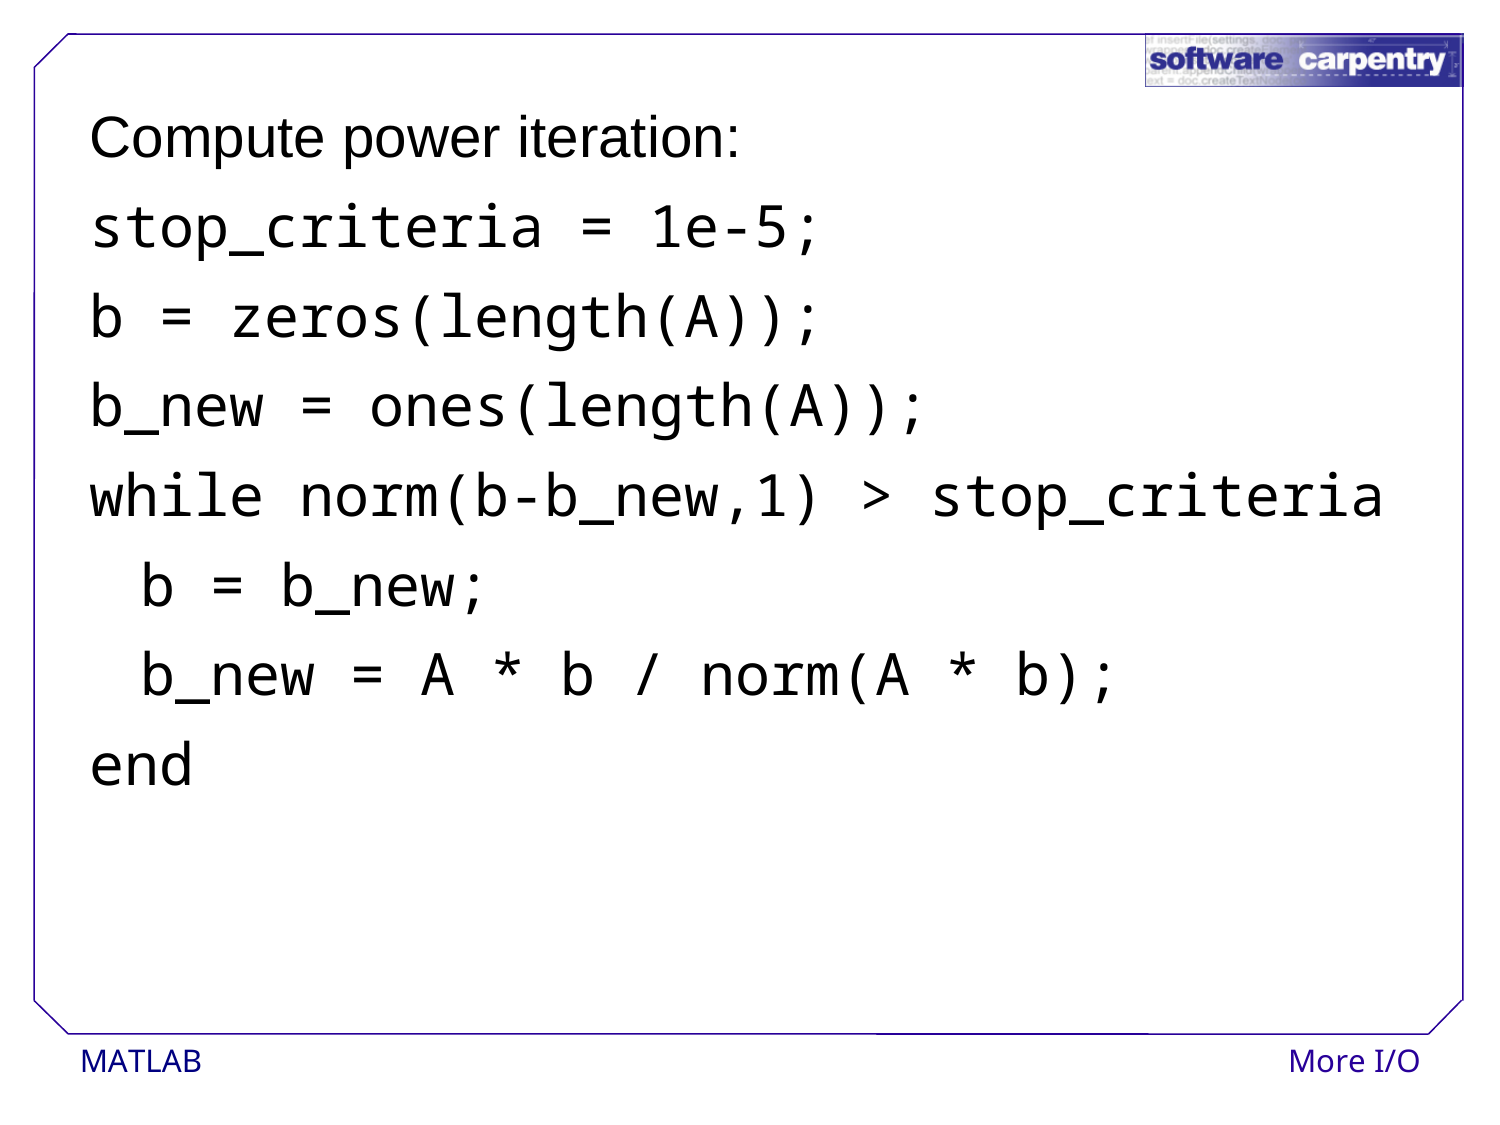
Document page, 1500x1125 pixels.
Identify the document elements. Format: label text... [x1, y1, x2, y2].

list Compute power iteration: stop_criteria = 1e-5; b = zeros(length(A)); b_new = ones(length(A)); while norm(b-b_new,1) > stop_criteria b = b_new; b_new = A * b / norm(A * b); end [75, 99, 1426, 1013]
picture [1145, 33, 1464, 87]
